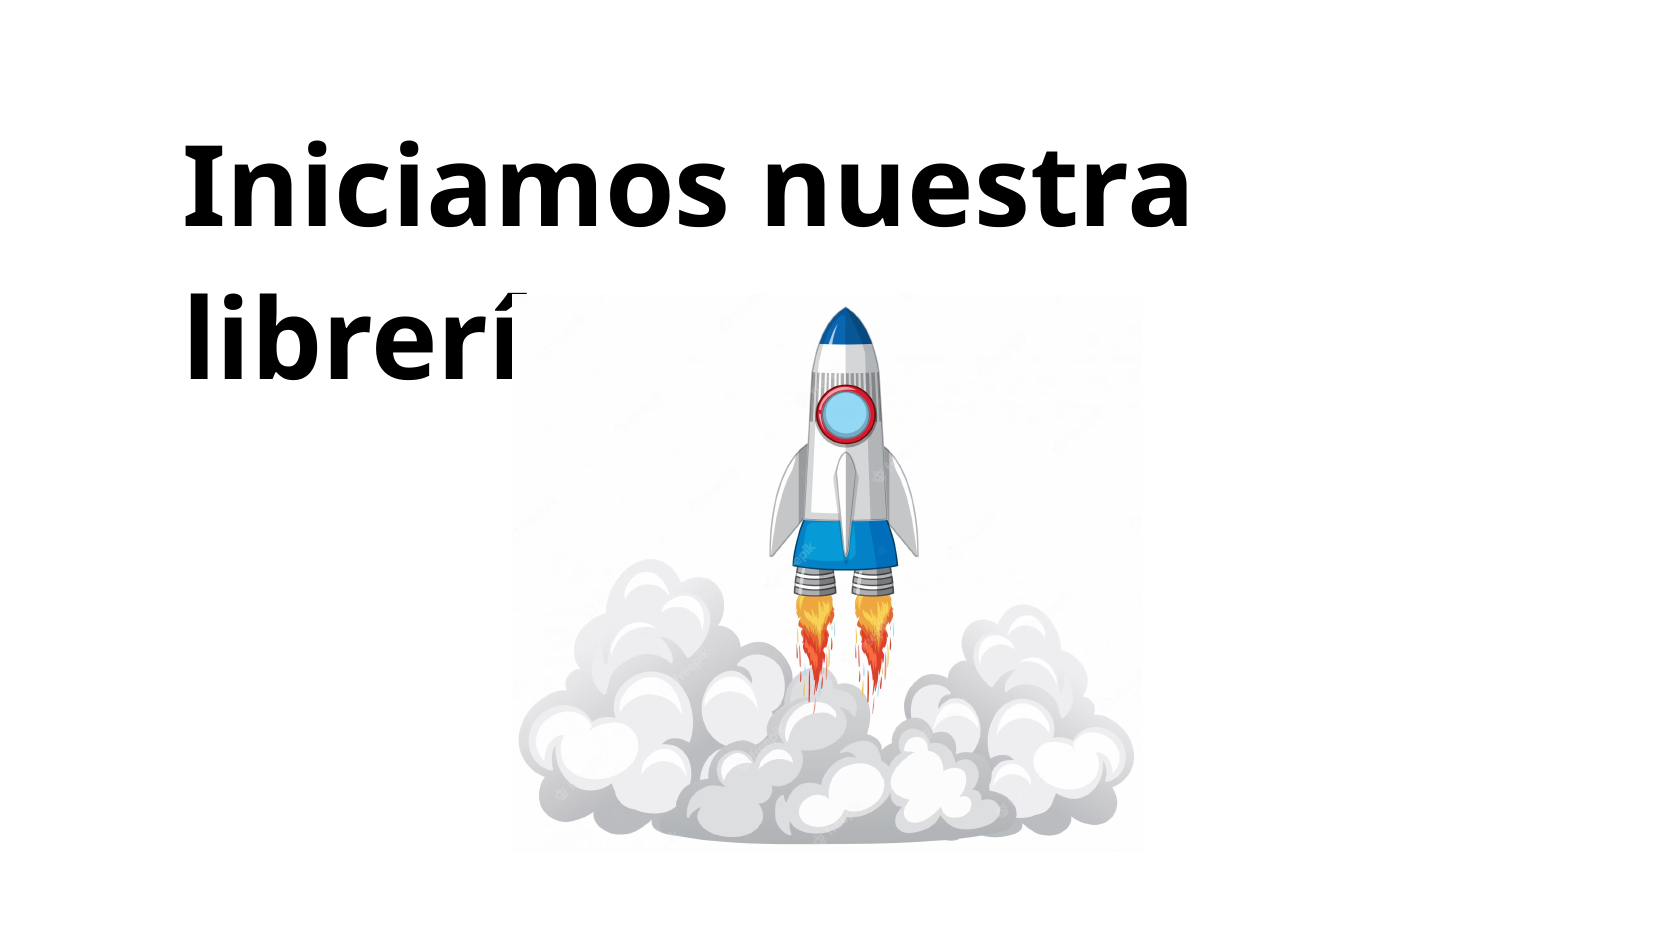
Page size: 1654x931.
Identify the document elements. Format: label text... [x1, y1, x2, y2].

picture [512, 294, 1142, 852]
text_box Iniciamos nuestra librería [167, 98, 1478, 227]
